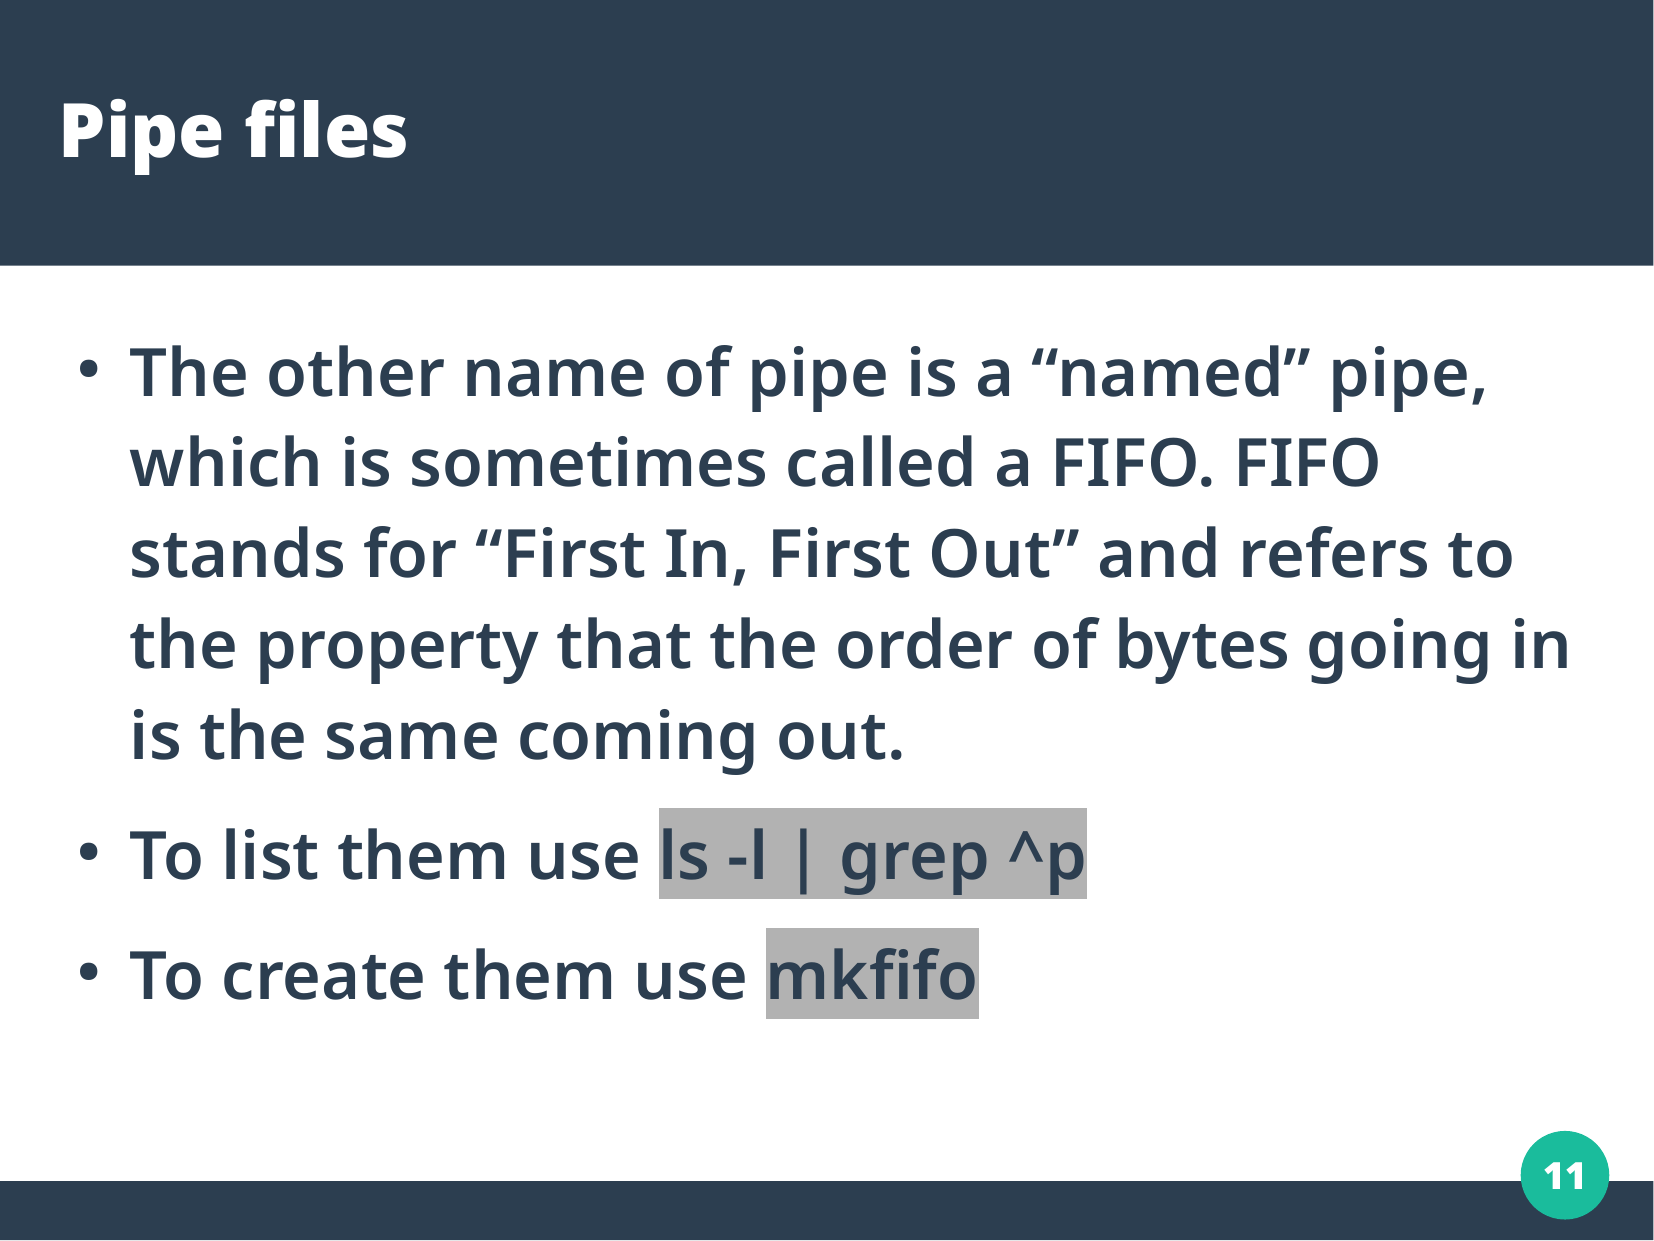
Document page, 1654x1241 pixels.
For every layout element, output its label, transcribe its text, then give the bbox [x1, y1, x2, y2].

title Pipe files [59, 49, 1595, 207]
list The other name of pipe is a “named” pipe, which is sometimes called a FIFO. FIFO stands for “First In, First Out” and refers to the property that the order of bytes going in is the same coming out. To list them use ls -l | grep ^p To create them use mkfifo [59, 324, 1595, 1152]
